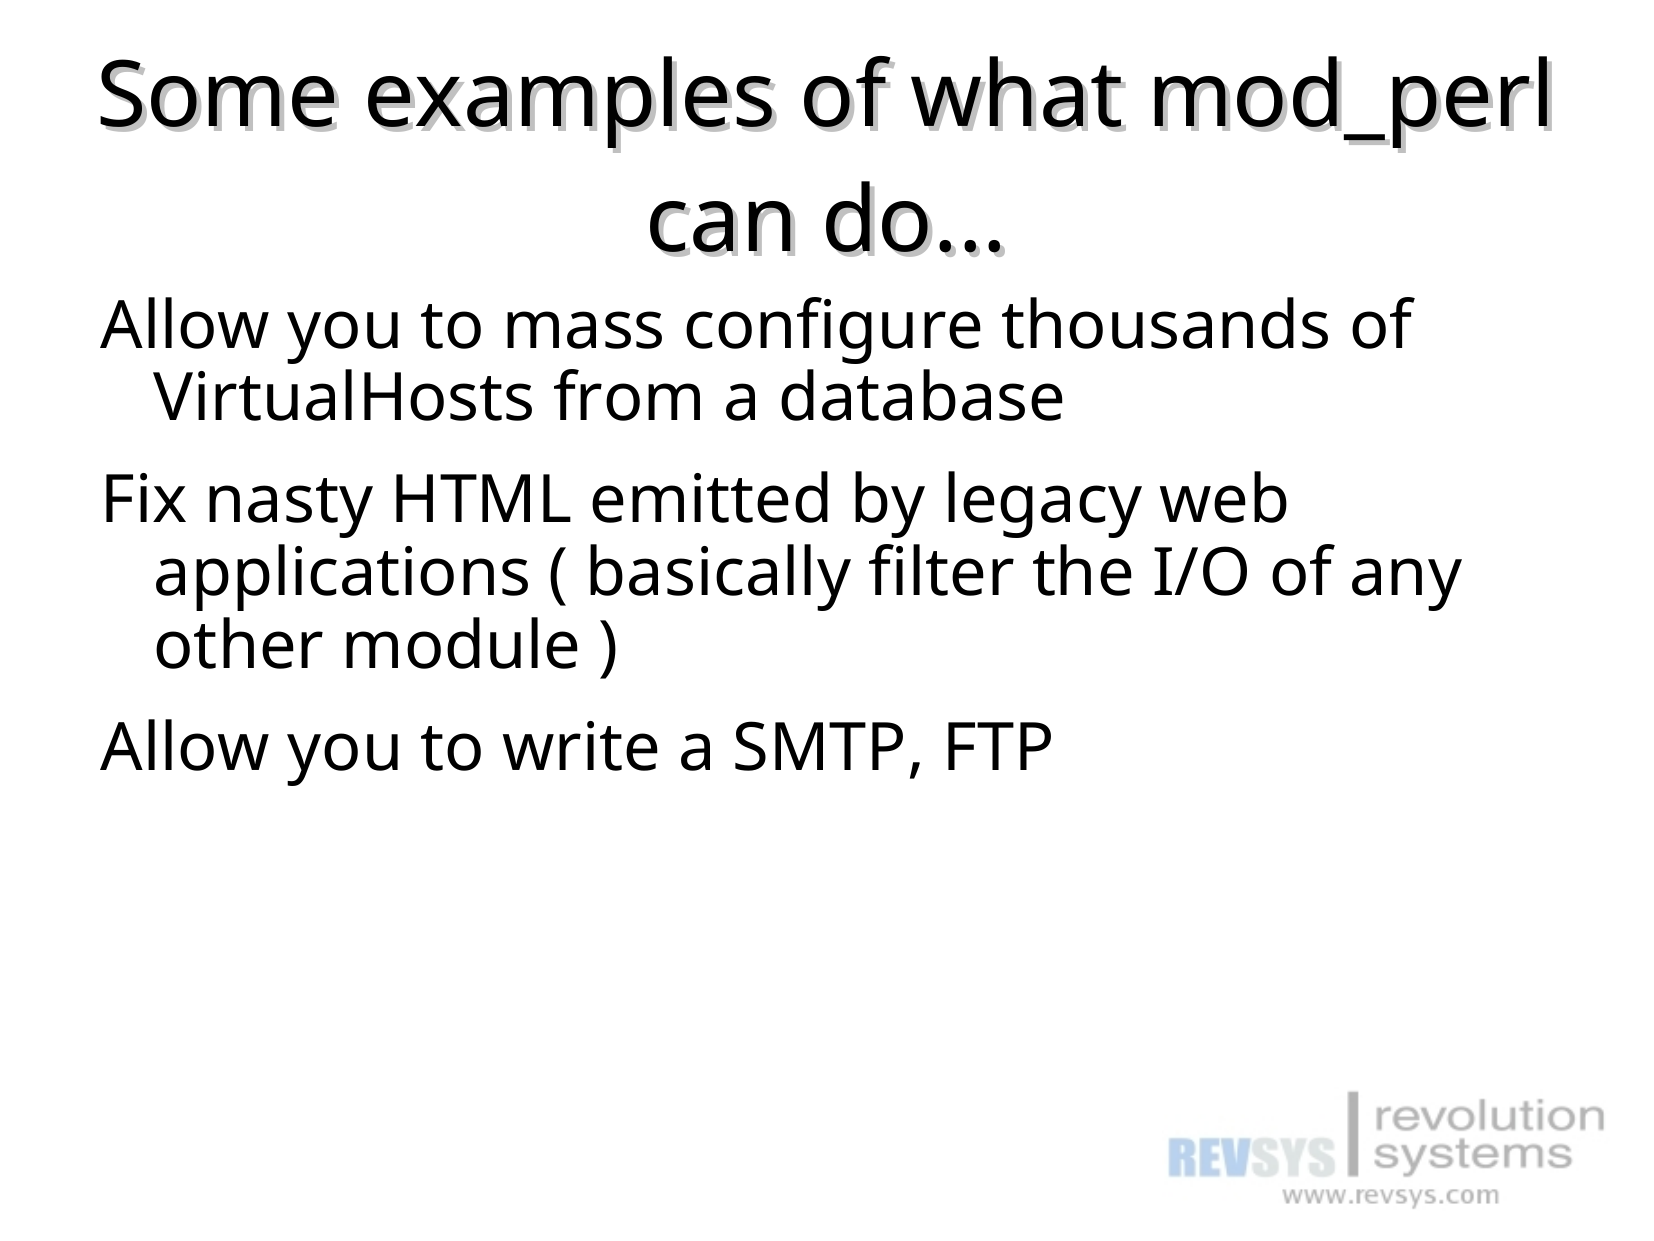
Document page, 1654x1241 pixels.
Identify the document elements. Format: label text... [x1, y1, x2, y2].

title Some examples of what mod_perl can do... [82, 42, 1571, 264]
list Allow you to mass configure thousands of VirtualHosts from a database Fix nasty HTML emitted by legacy web applications ( basically filter the I/O of any other module ) Allow you to write a SMTP, FTP [82, 290, 1571, 1109]
picture [1162, 1087, 1613, 1211]
